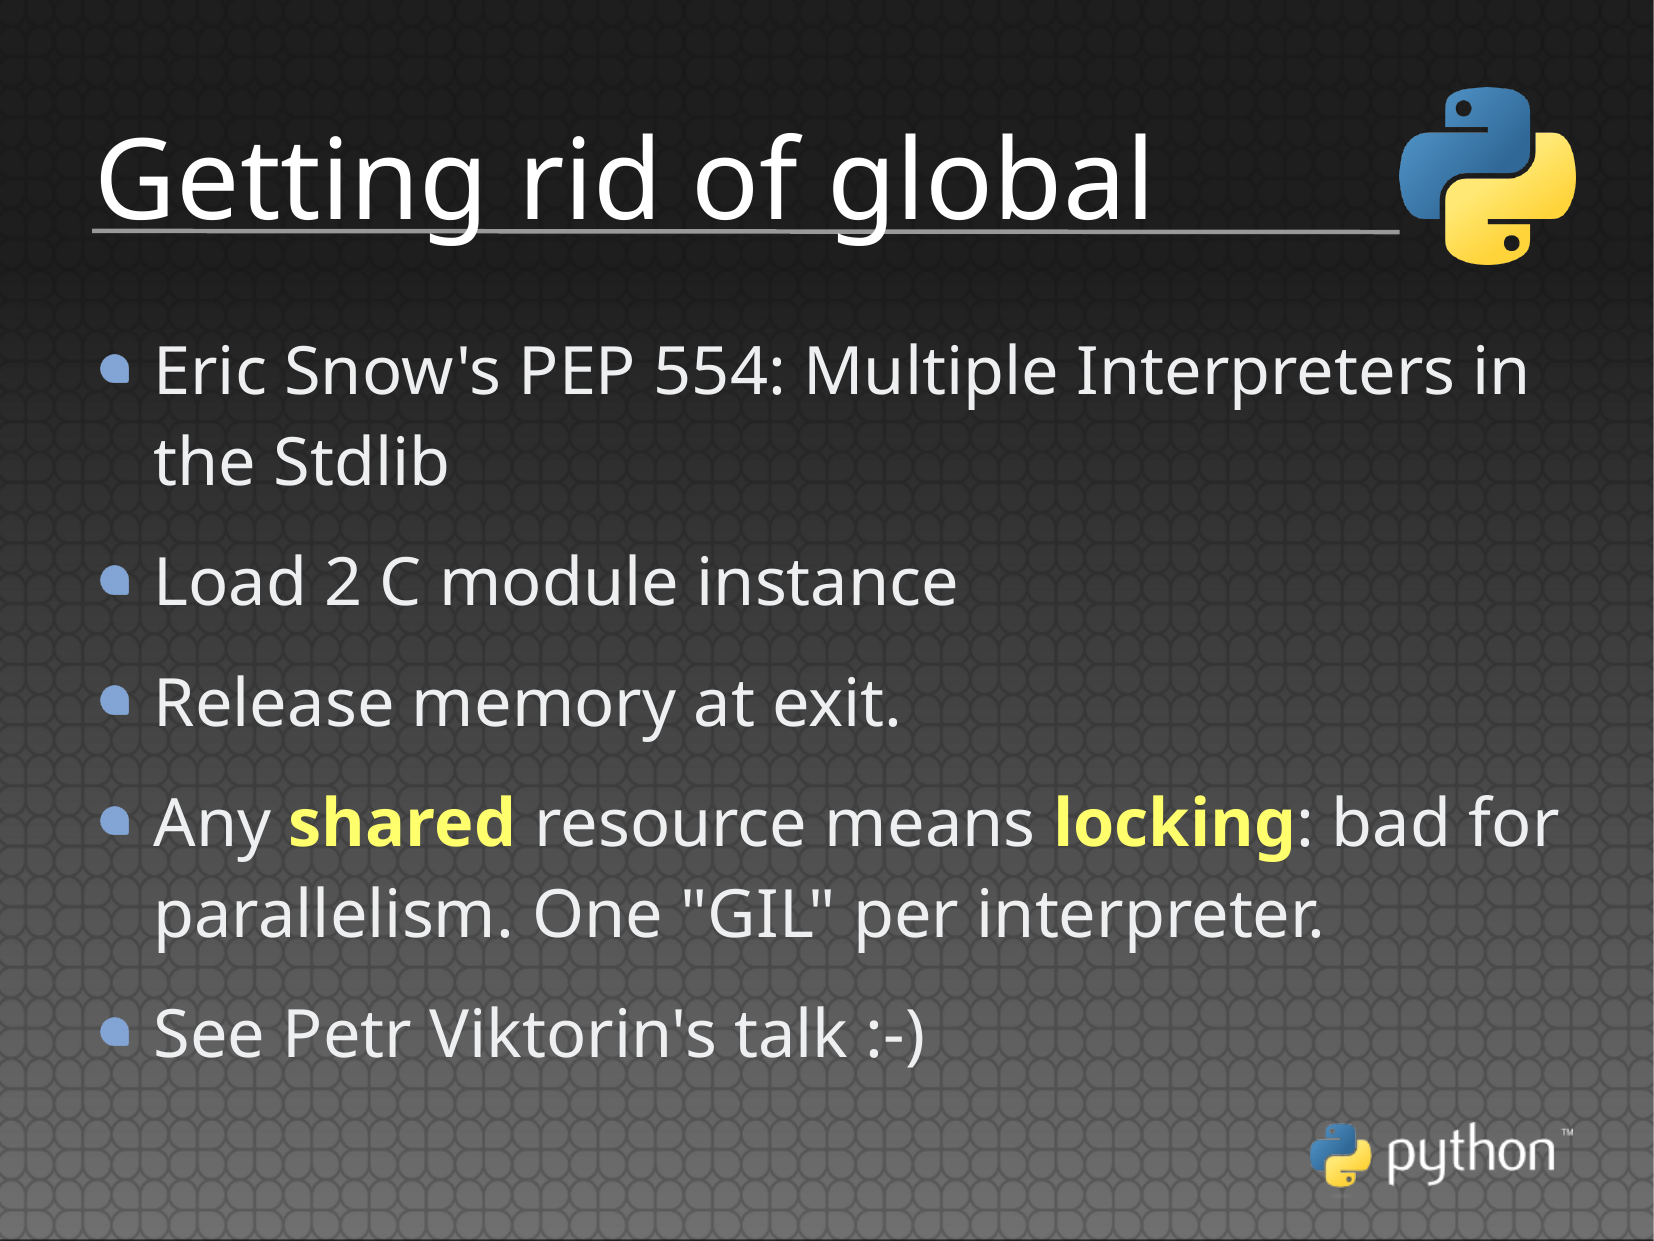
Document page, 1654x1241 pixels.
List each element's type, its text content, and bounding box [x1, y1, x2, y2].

title Getting rid of global [94, 100, 1426, 251]
list Eric Snow's PEP 554: Multiple Interpreters in the Stdlib Load 2 C module instance Release memory at exit. Any shared resource means locking: bad for parallelism. One "GIL" per interpreter. See Petr Viktorin's talk :-) [82, 323, 1571, 1080]
picture [0, 0, 1654, 1241]
